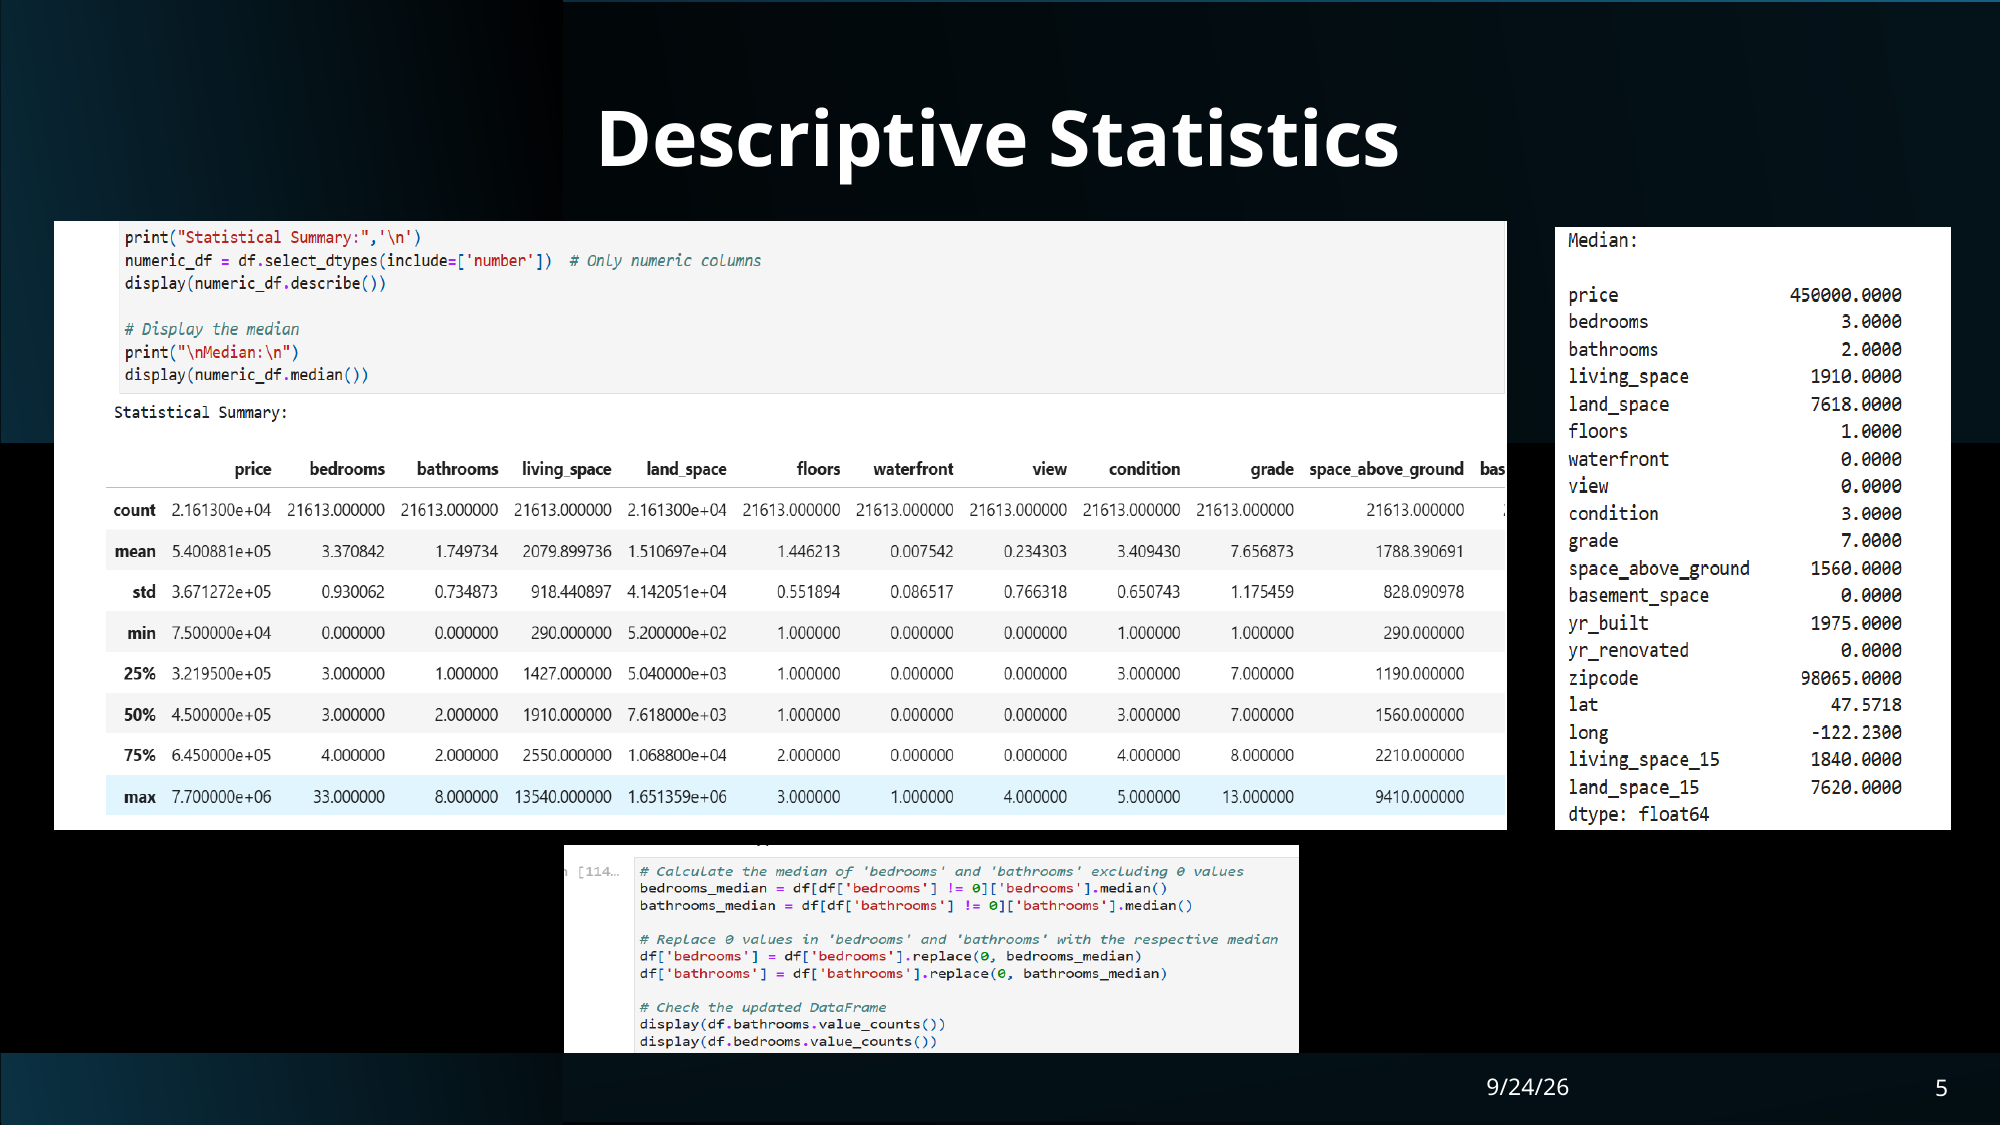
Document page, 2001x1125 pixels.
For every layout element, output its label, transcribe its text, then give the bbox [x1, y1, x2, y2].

text_box 2 [1920, 1058, 1994, 1119]
picture [564, 845, 1299, 1053]
title Descriptive Statistics [189, 91, 1808, 284]
picture [1555, 227, 1951, 830]
picture [54, 221, 1507, 830]
text_box 12/9/2024 [1471, 1058, 1920, 1119]
text_box [0, 0, 2000, 1125]
